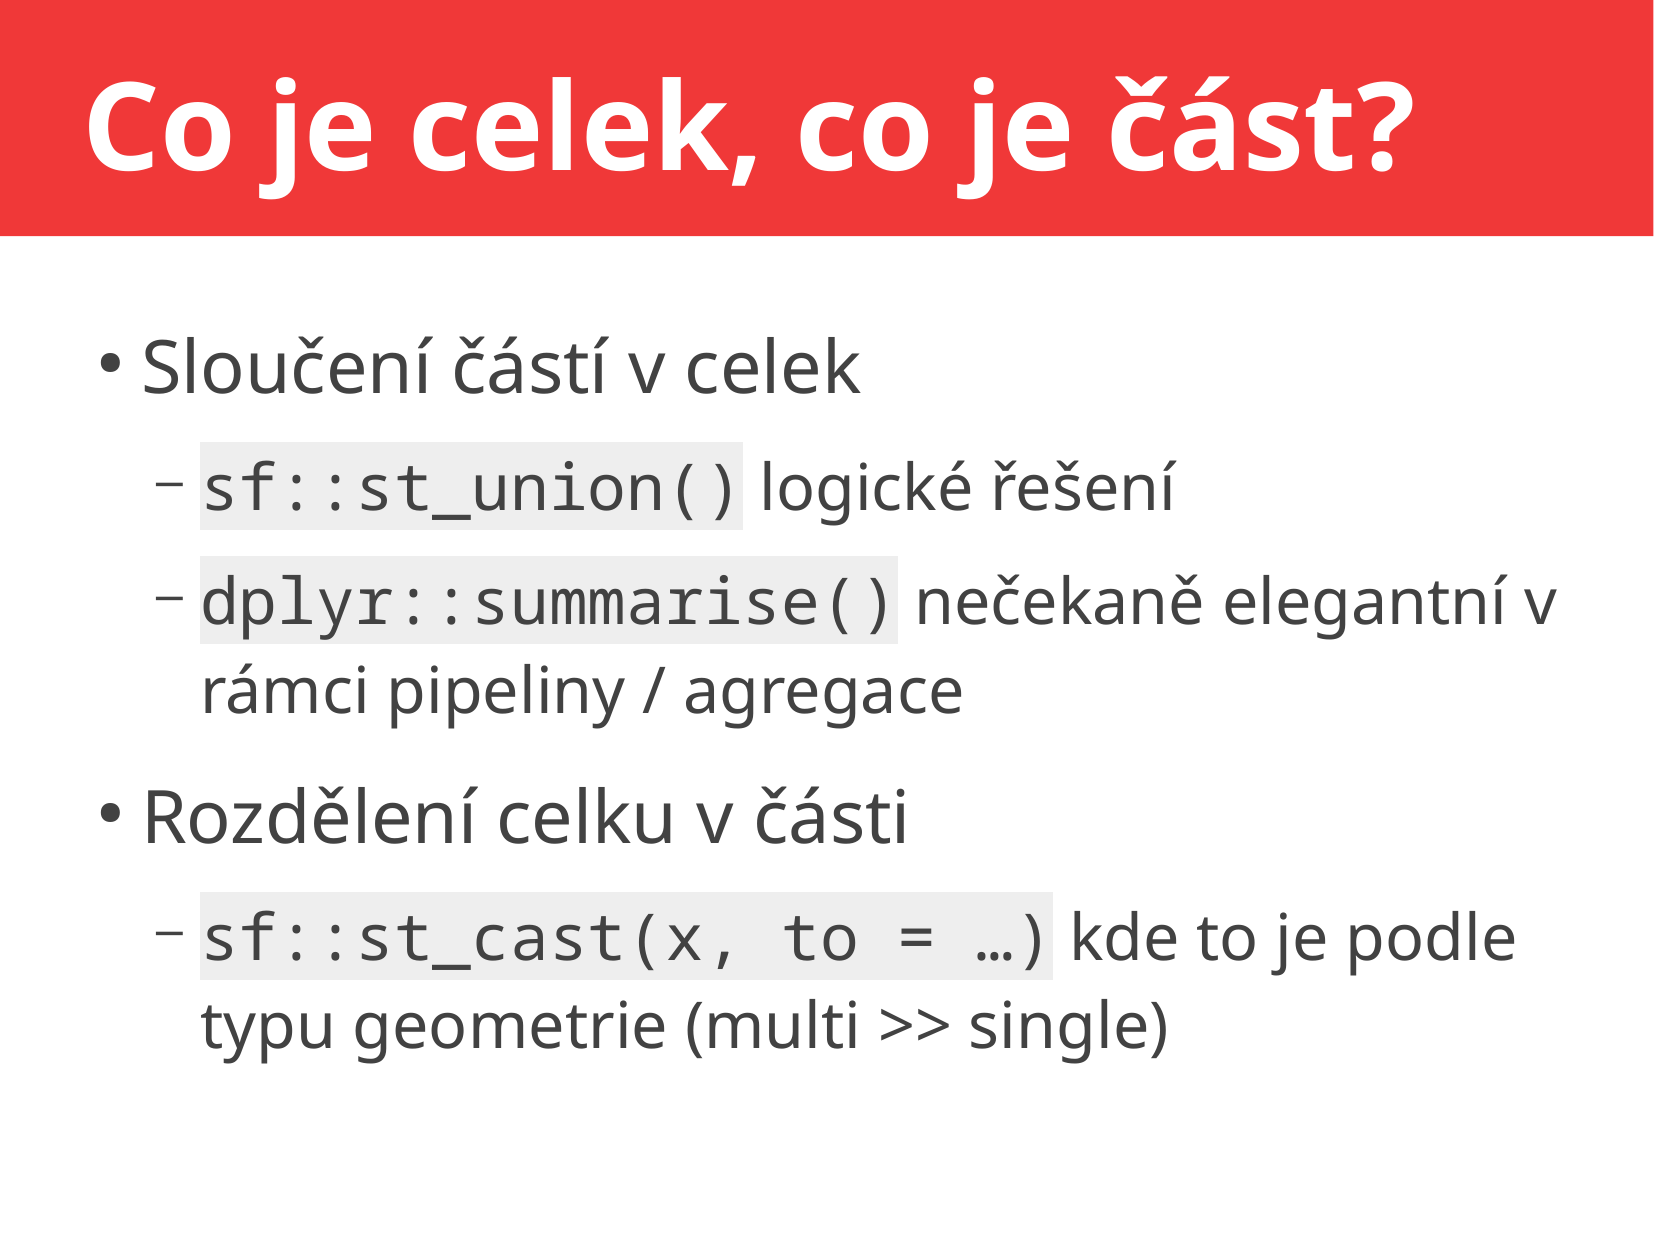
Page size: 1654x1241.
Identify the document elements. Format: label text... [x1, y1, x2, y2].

list Sloučení částí v celek sf::st_union() logické řešení dplyr::summarise() nečekaně elegantní v rámci pipeliny / agregace Rozdělení celku v části sf::st_cast(x, to = …) kde to je podle typu geometrie (multi >> single) [82, 314, 1563, 1080]
title Co je celek, co je část? [82, 19, 1571, 227]
